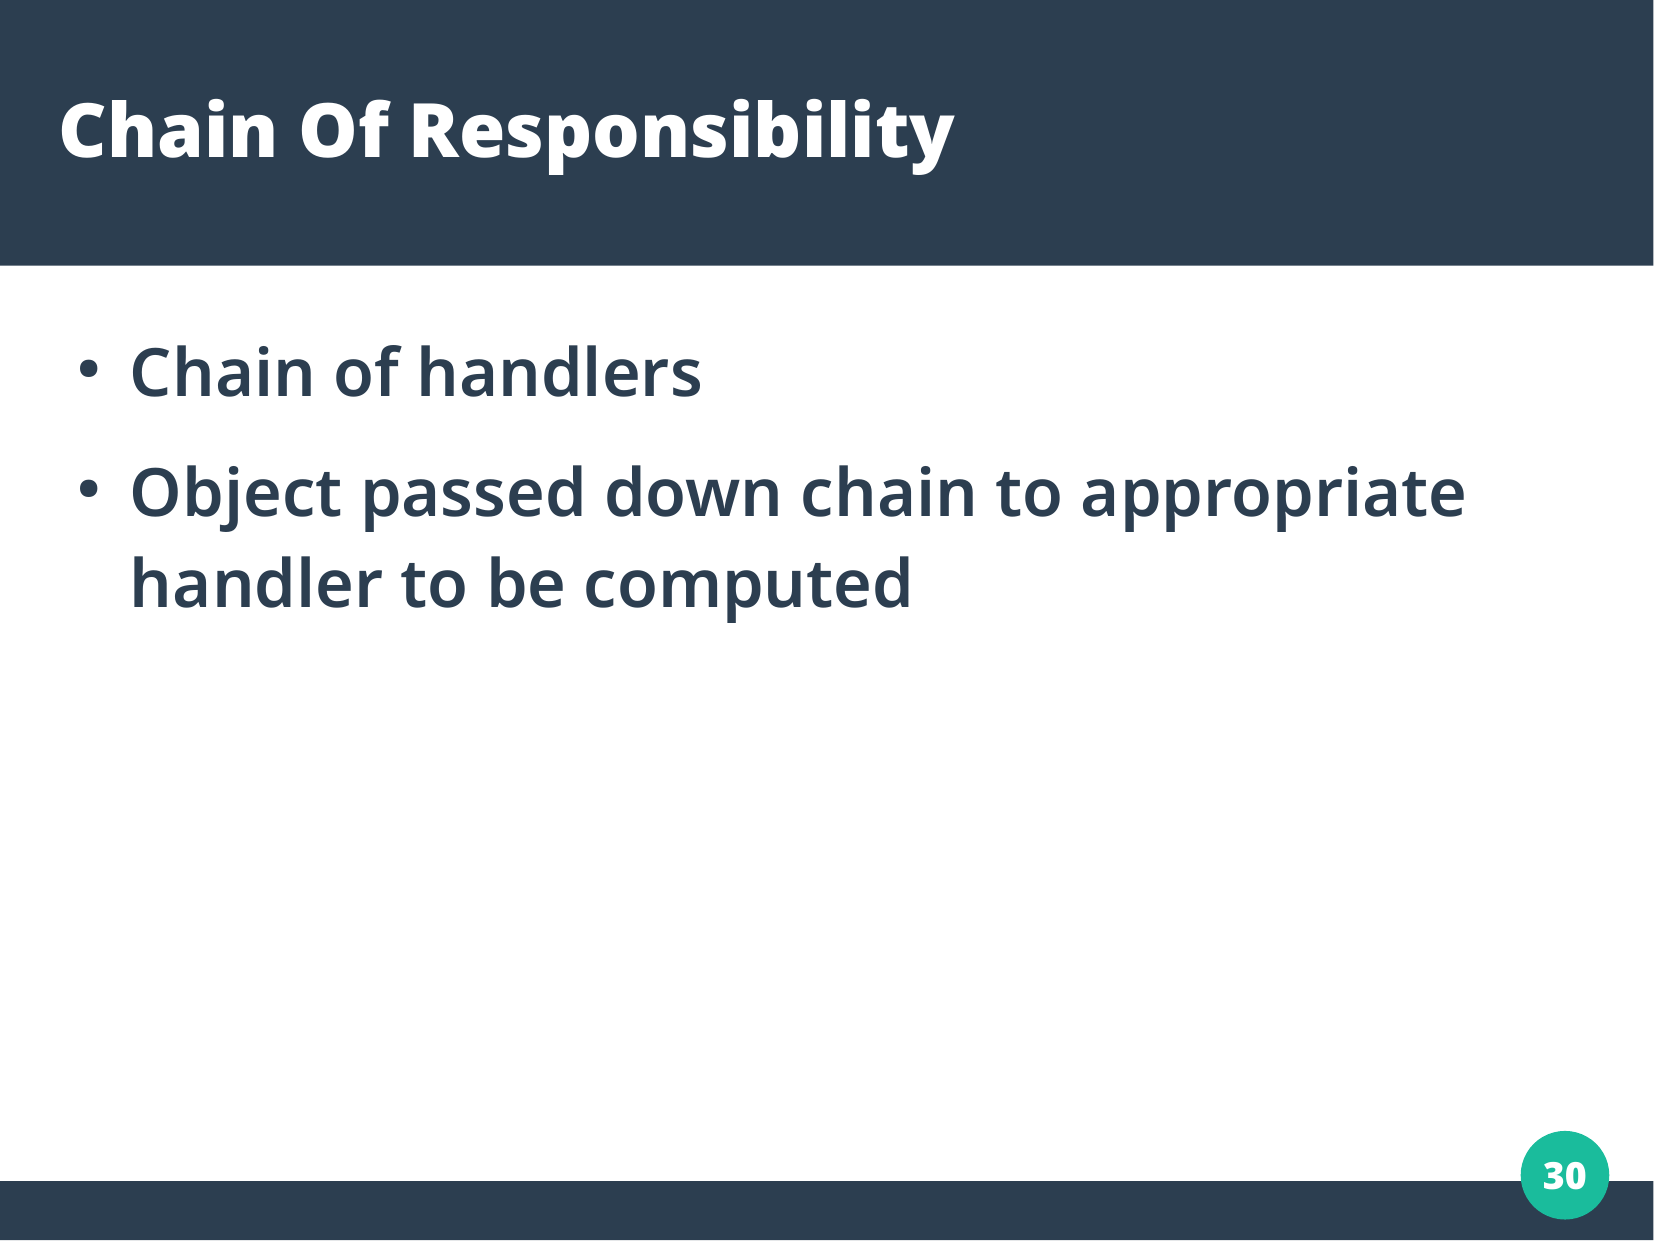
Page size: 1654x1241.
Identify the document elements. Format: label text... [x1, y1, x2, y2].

list Chain of handlers Object passed down chain to appropriate handler to be computed [59, 324, 1595, 1152]
title Chain Of Responsibility [59, 49, 1595, 207]
